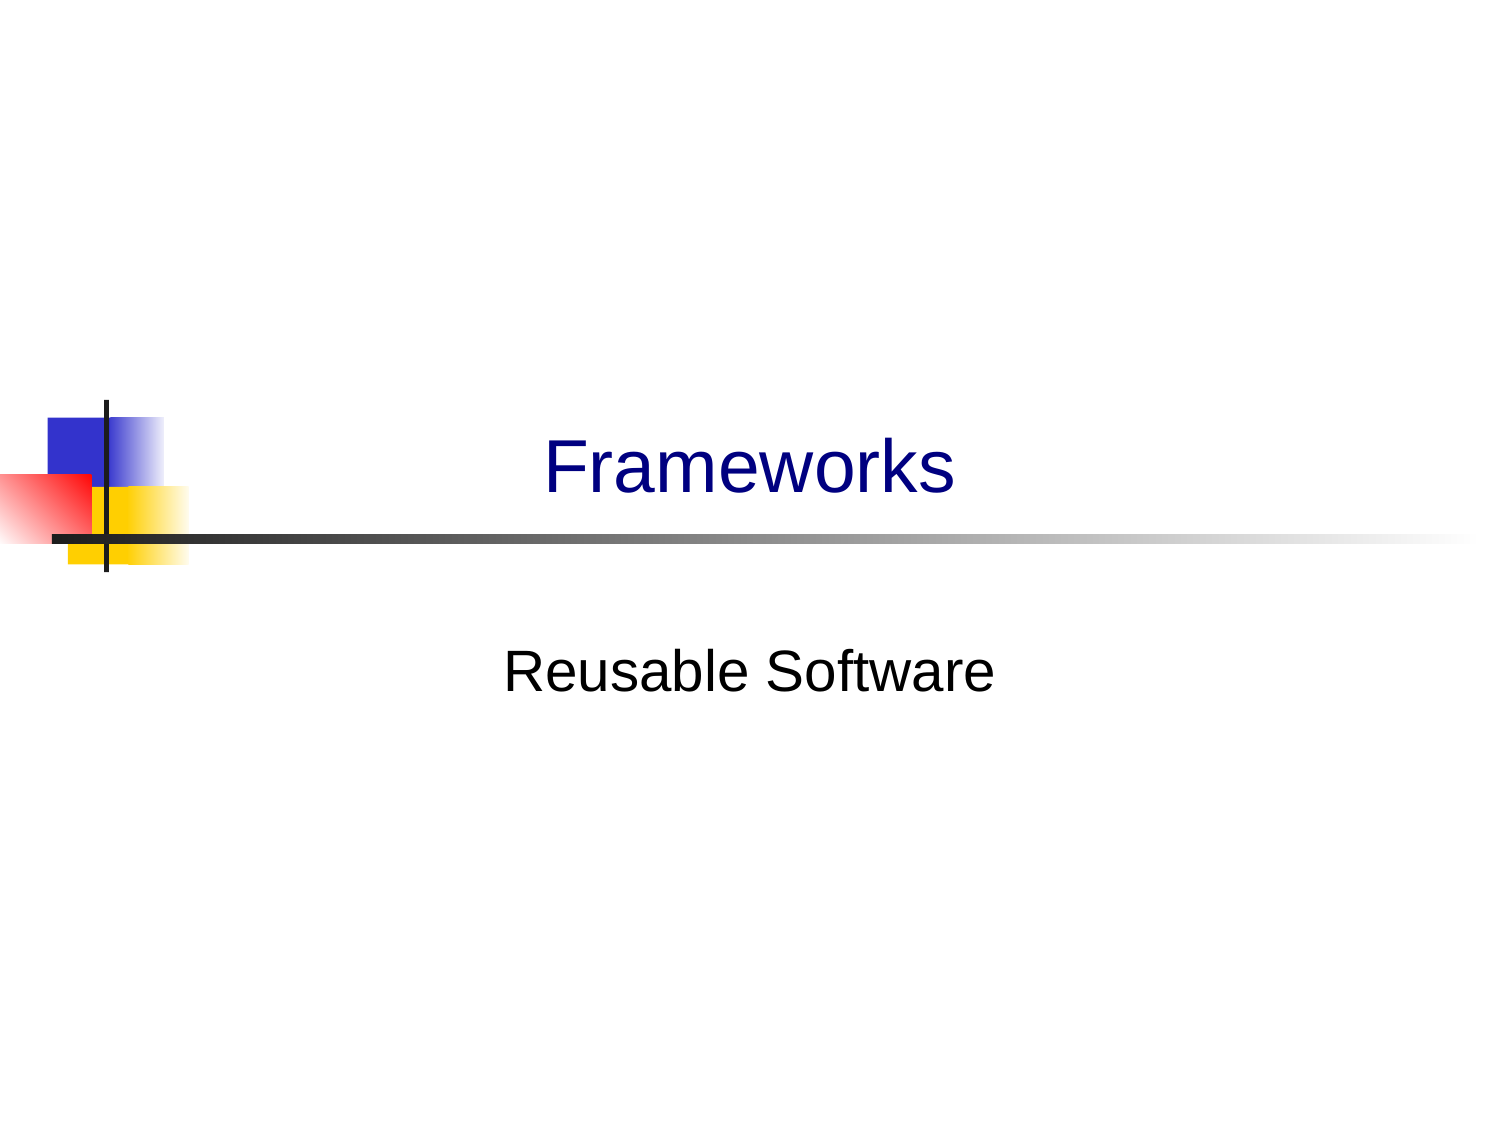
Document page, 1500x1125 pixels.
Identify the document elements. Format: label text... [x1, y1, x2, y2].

text_box Frameworks [173, 274, 1327, 515]
text_box Reusable Software [218, 624, 1282, 711]
